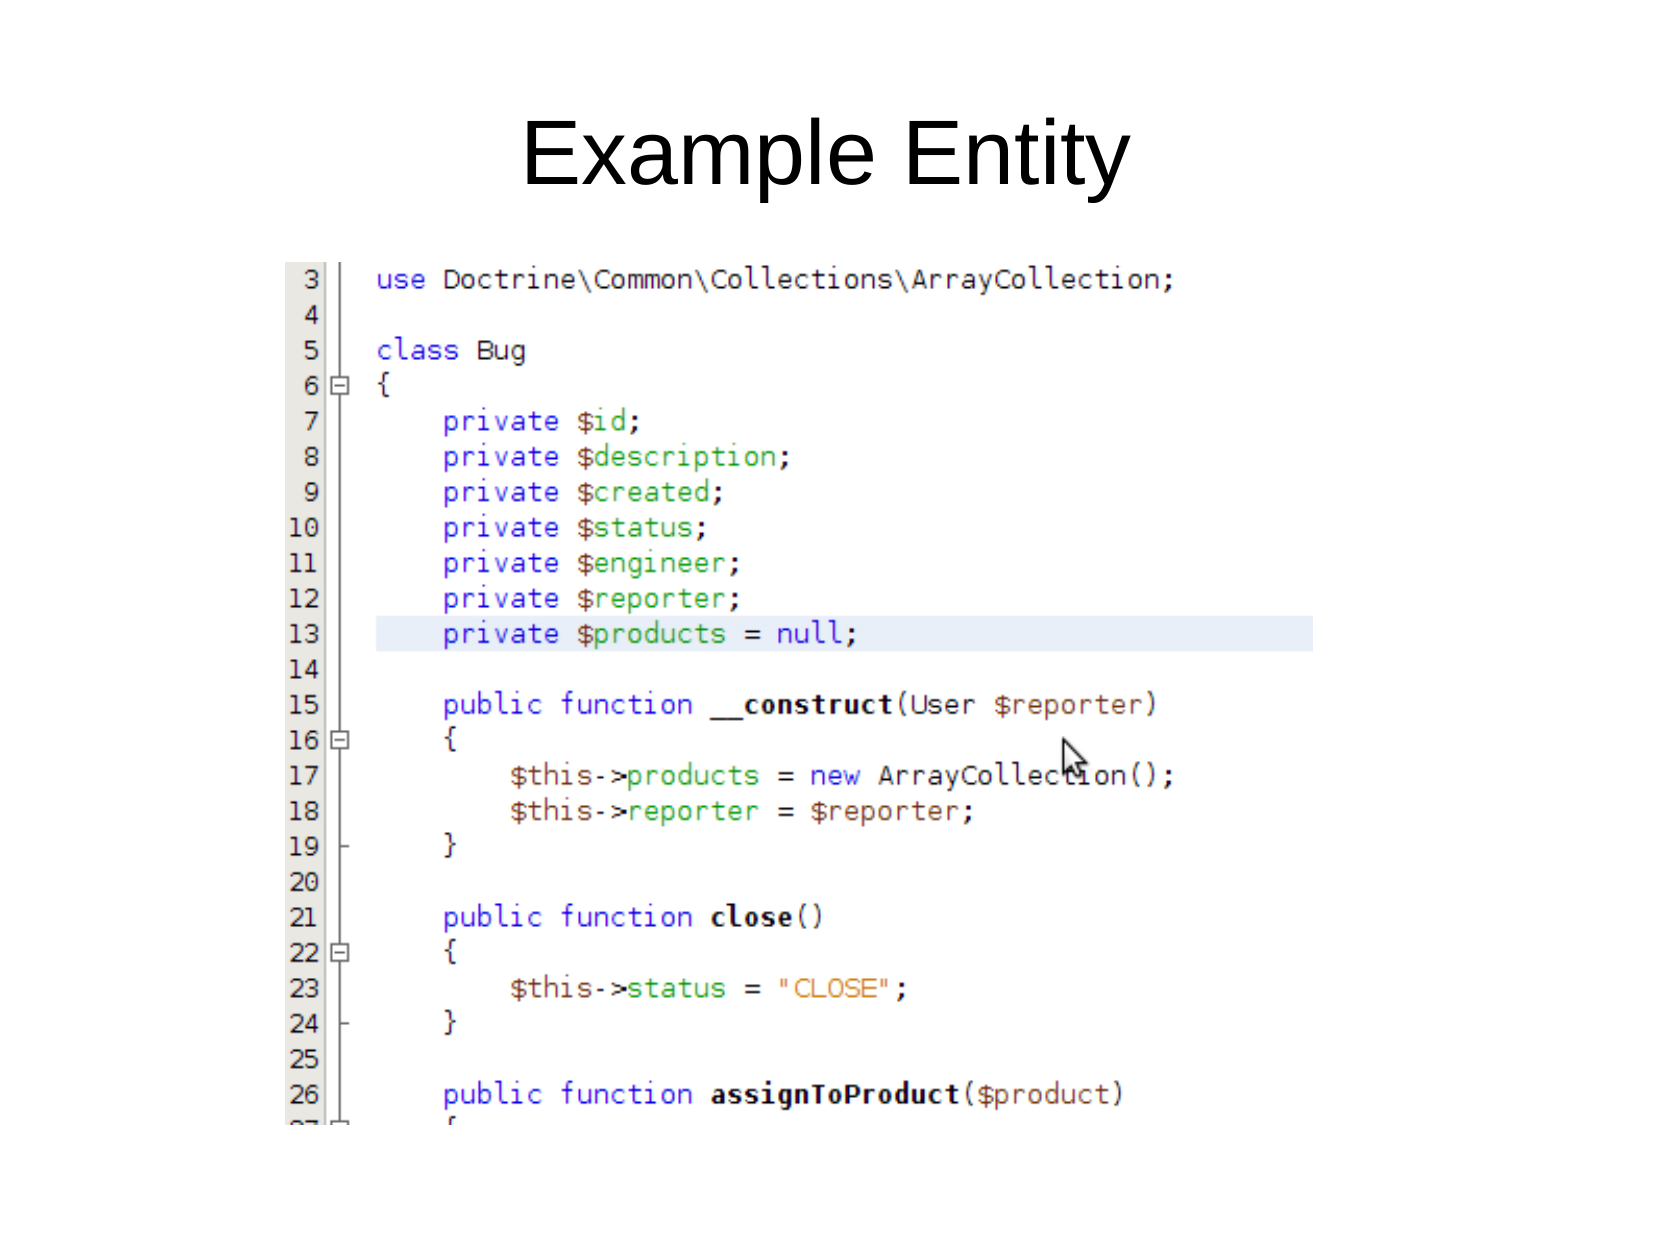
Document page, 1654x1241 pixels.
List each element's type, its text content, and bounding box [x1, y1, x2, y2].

picture [285, 262, 1313, 1125]
title Example Entity [82, 49, 1571, 257]
